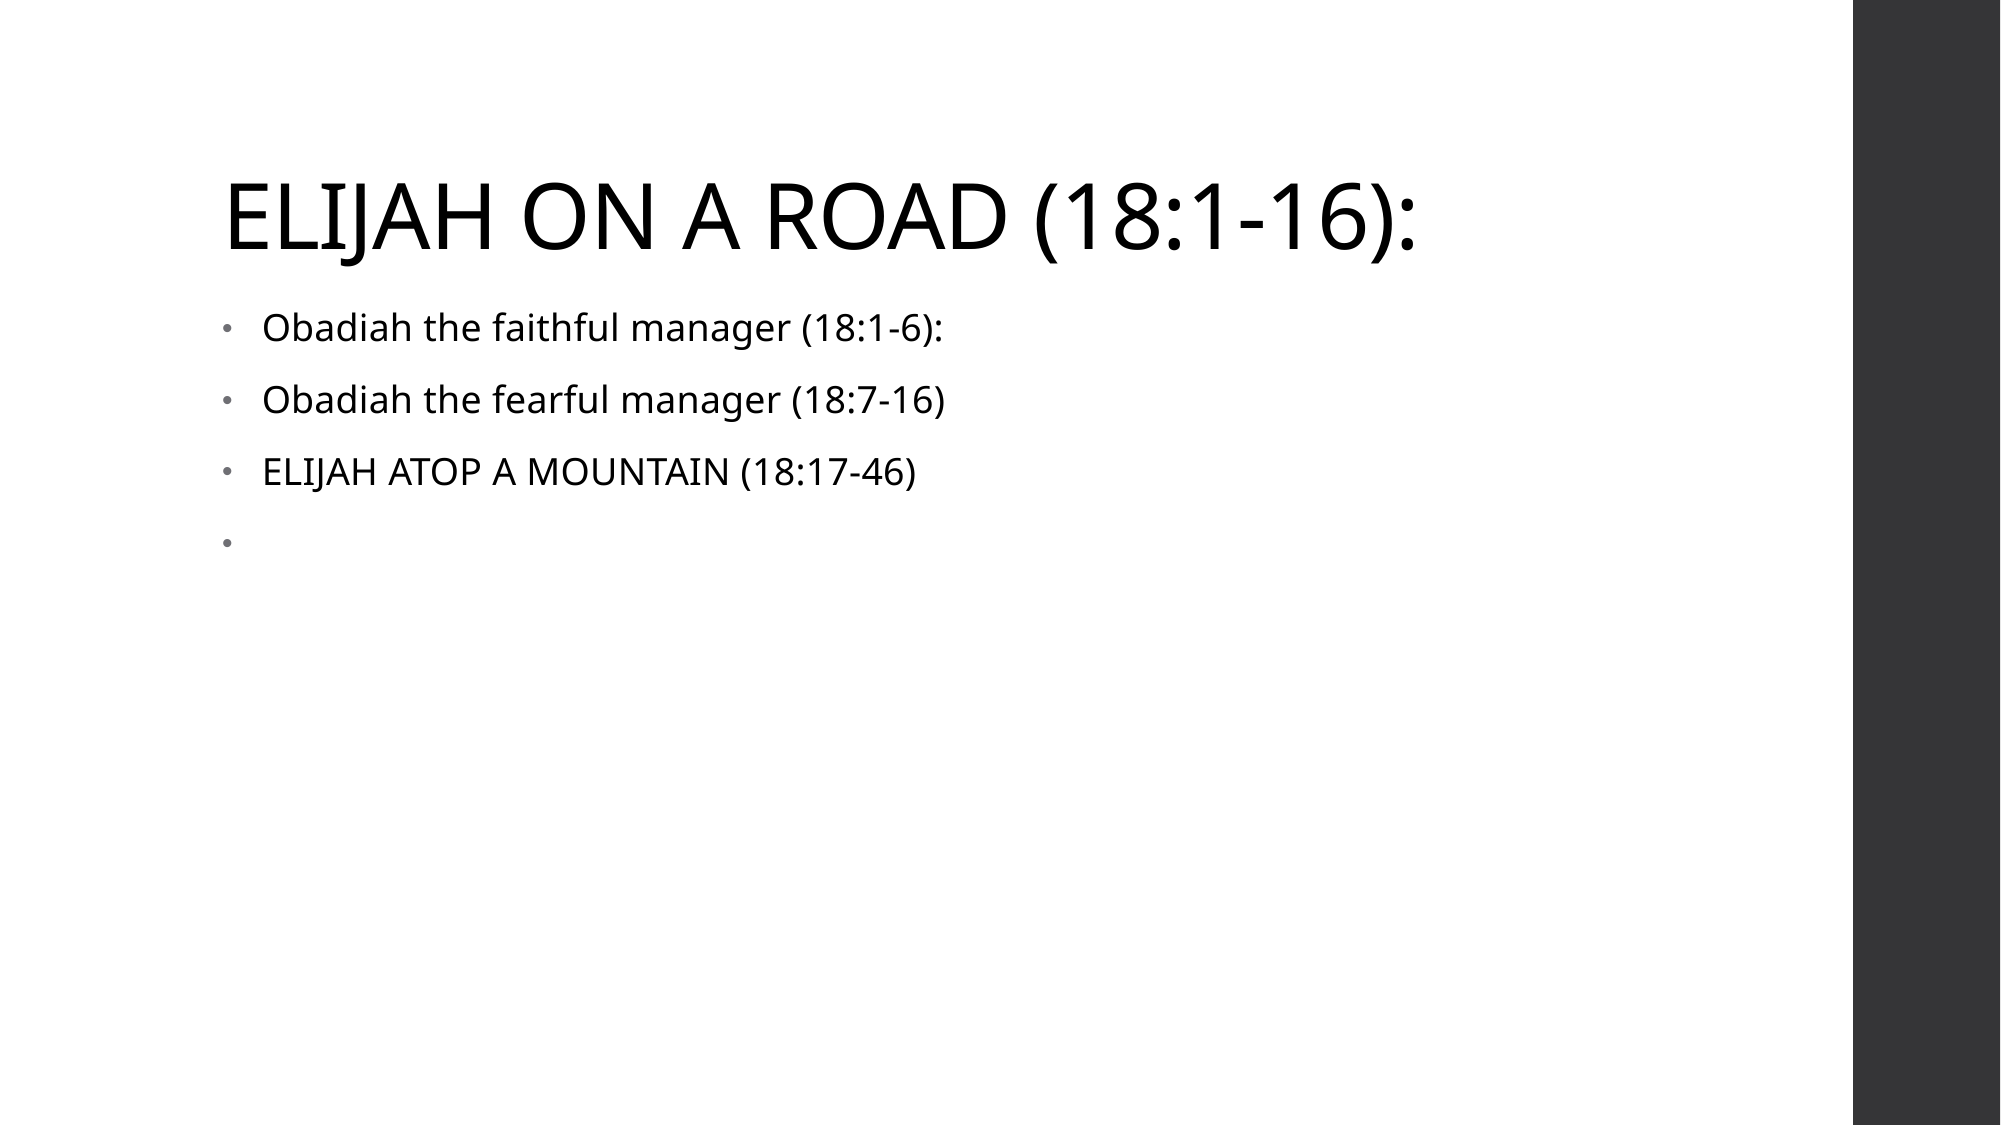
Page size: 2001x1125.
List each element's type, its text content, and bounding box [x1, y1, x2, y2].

list Obadiah the faithful manager (18:1-6): Obadiah the fearful manager (18:7-16) ELIJAH ATOP A MOUNTAIN (18:17-46) [206, 299, 1617, 1014]
title ELIJAH ON A ROAD (18:1-16): [206, 60, 1797, 278]
